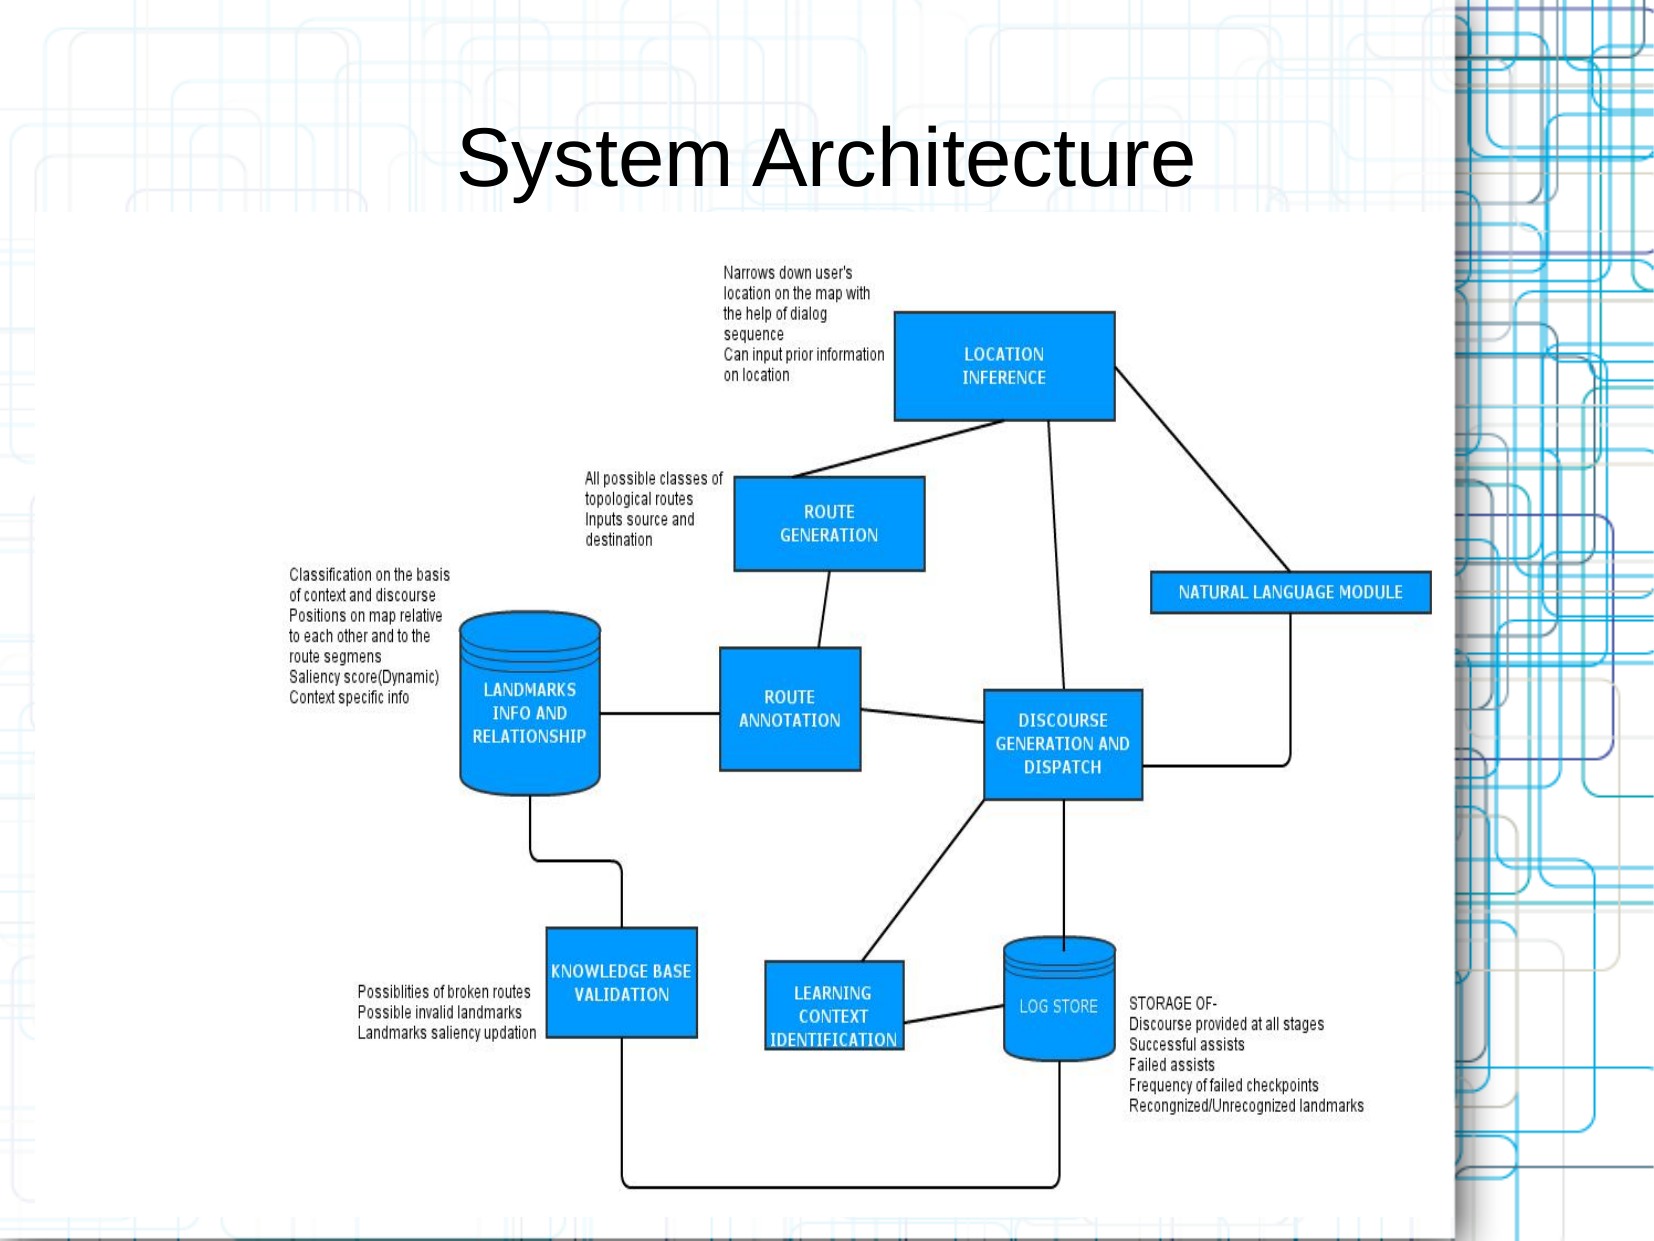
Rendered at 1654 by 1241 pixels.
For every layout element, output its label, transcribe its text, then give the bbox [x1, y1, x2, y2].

text_box System Architecture [82, 49, 1571, 257]
picture [0, 0, 1654, 1241]
